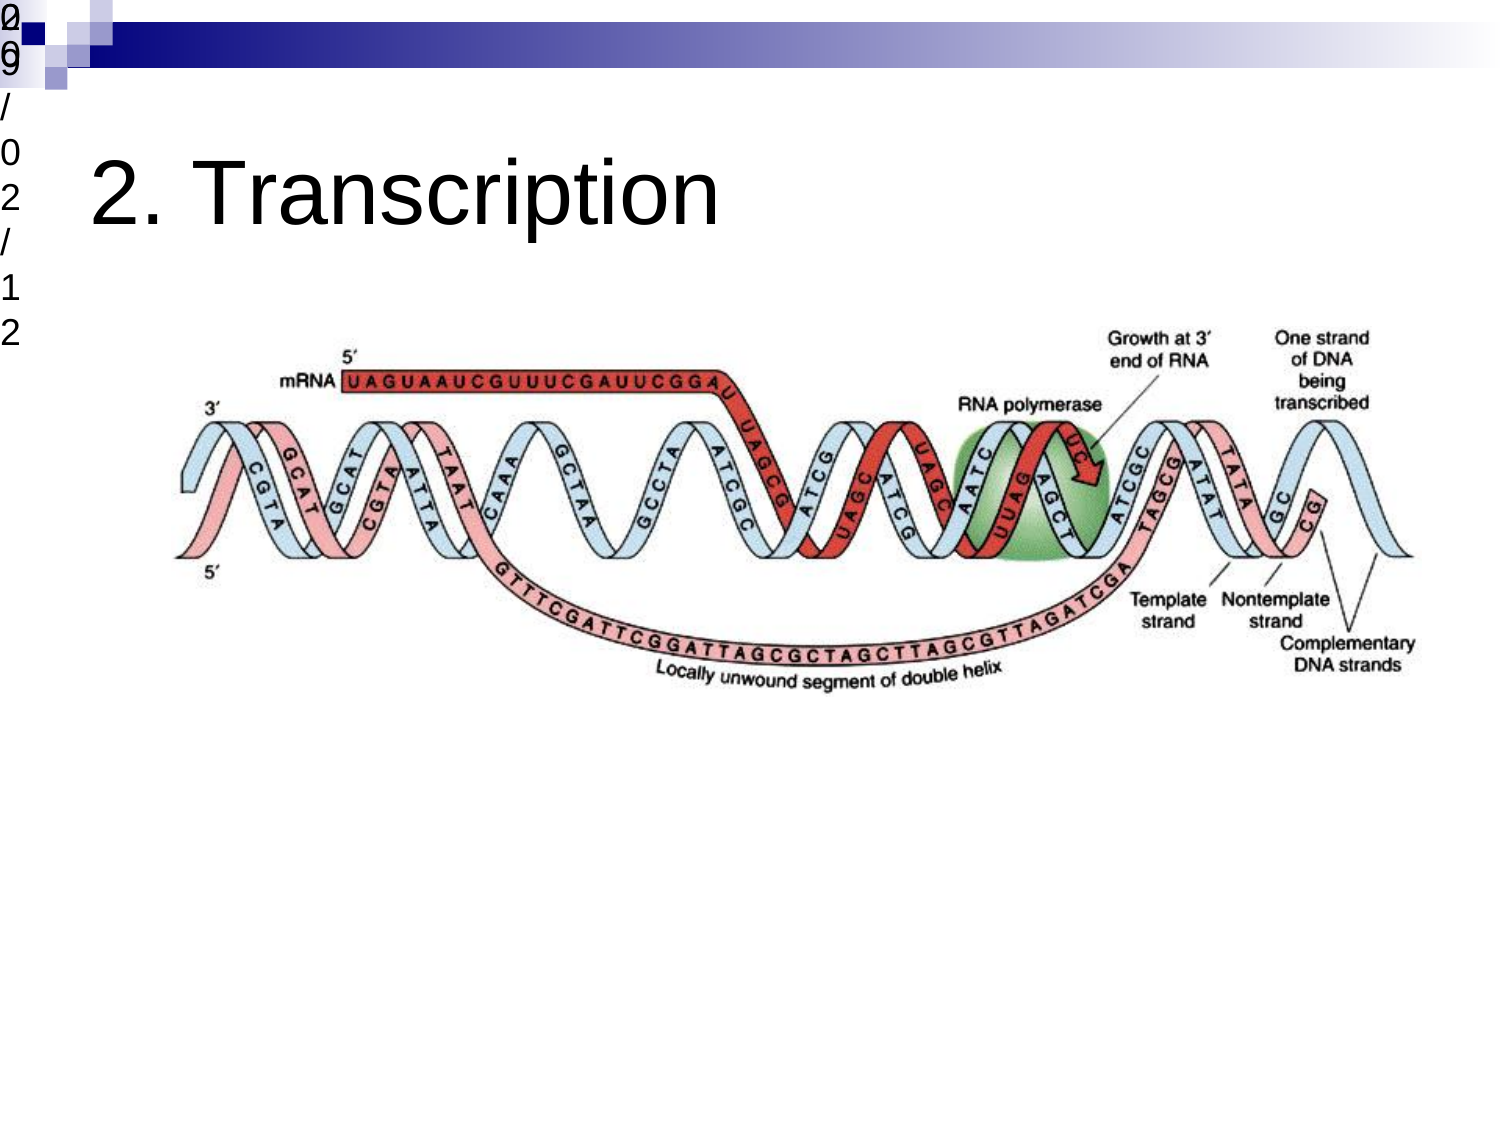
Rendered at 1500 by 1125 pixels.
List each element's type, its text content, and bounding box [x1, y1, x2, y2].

title 2. Transcription [75, 75, 1425, 300]
picture [171, 326, 1422, 697]
